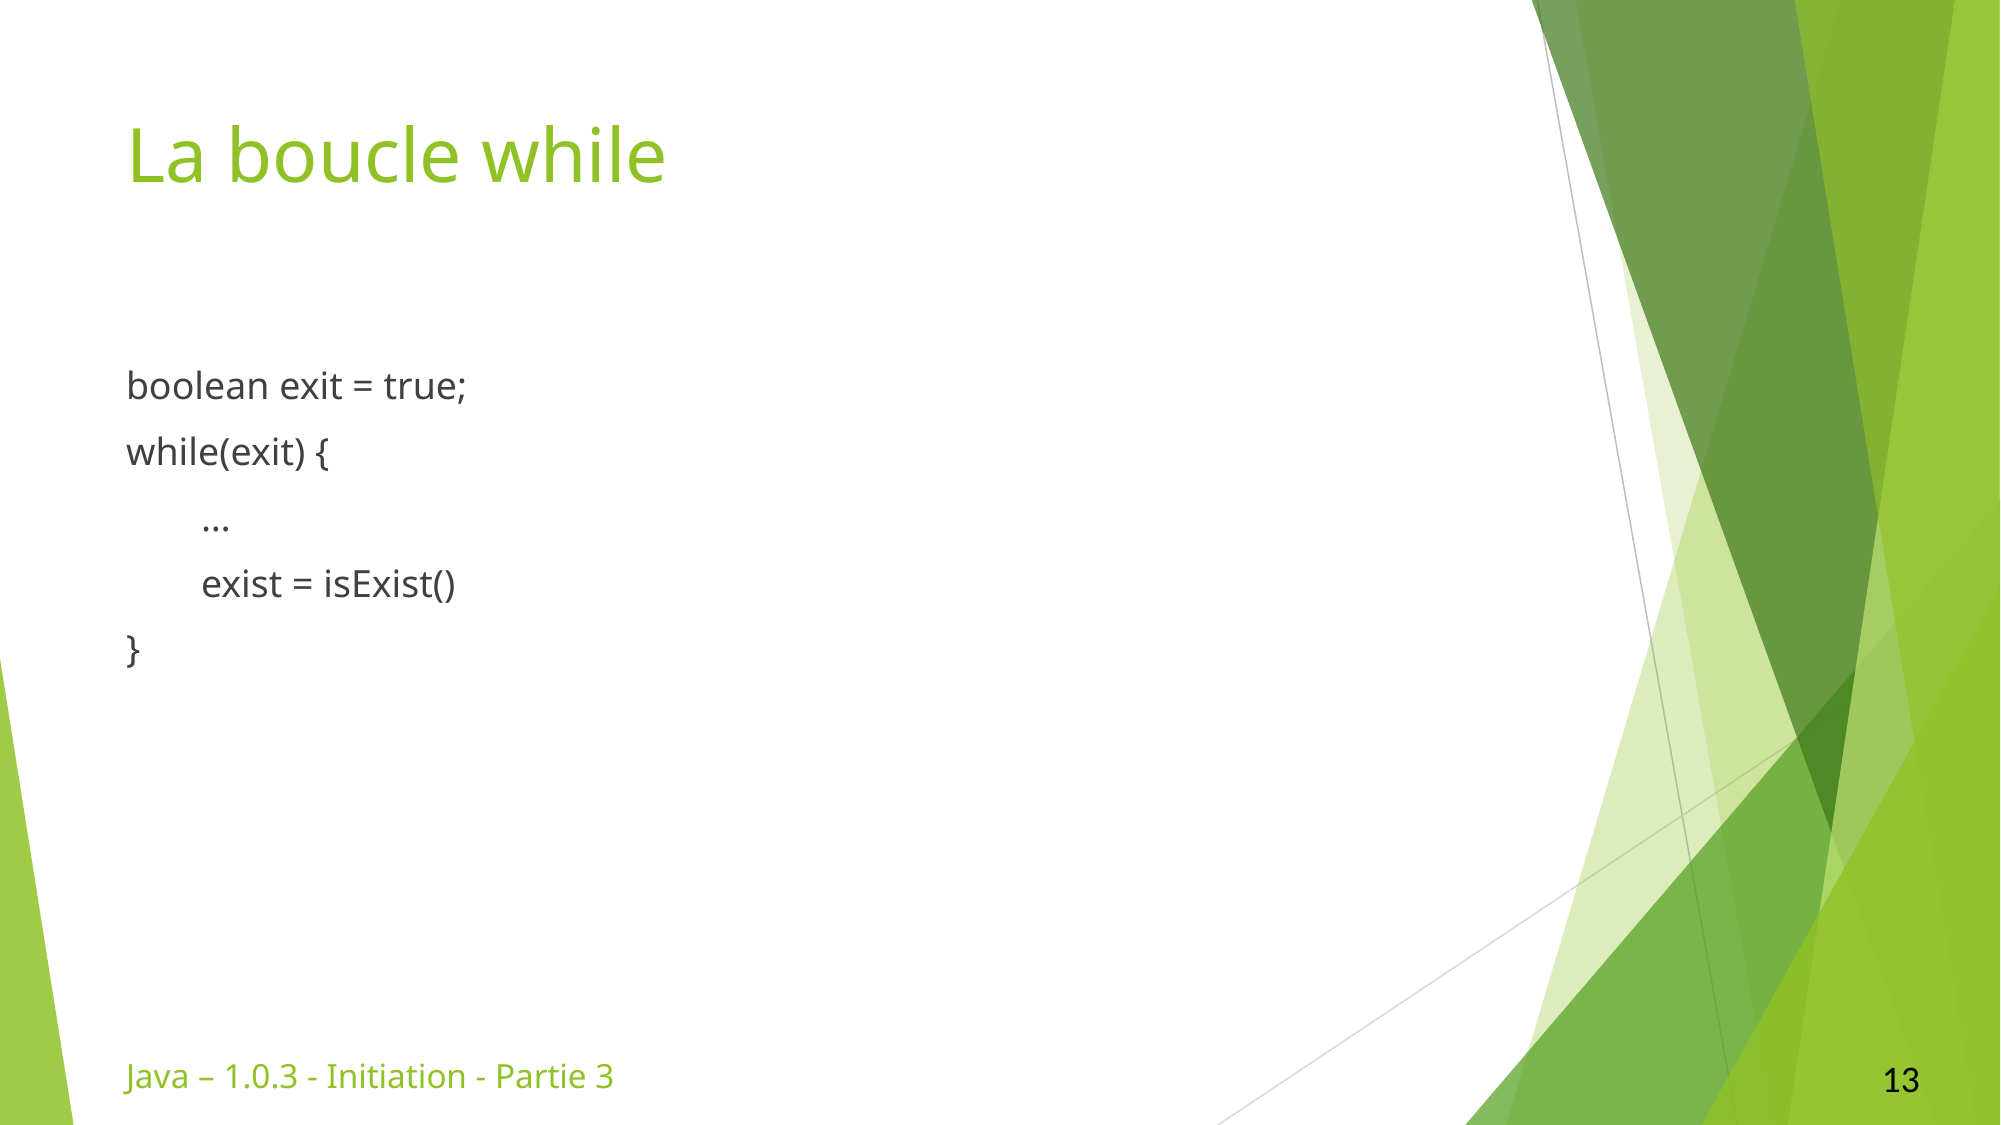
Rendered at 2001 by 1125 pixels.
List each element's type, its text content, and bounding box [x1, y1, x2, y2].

list boolean exit = true; while(exit) { … exist = isExist() } [111, 354, 1522, 992]
title La boucle while [111, 99, 1522, 317]
text_box Java – 1.0.3 - Initiation - Partie 3 [111, 1047, 1094, 1109]
text_box [1866, 1047, 1979, 1108]
